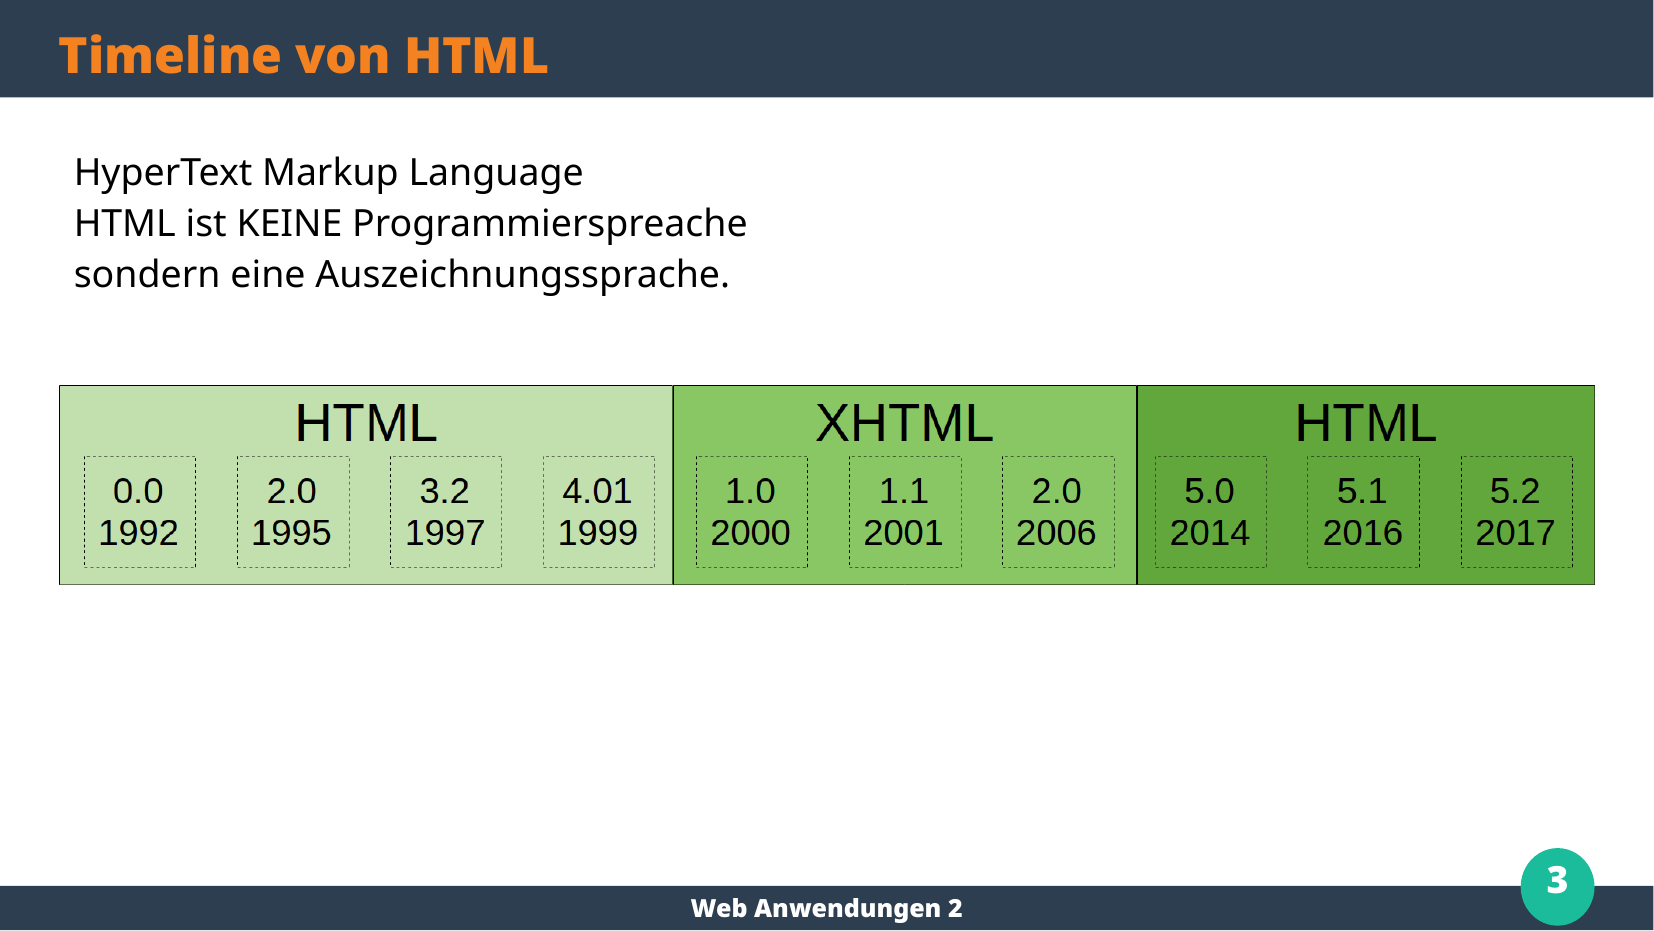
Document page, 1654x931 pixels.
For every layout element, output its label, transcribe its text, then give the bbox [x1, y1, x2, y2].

picture [59, 385, 1595, 585]
text_box HyperText Markup Language HTML ist KEINE Programmierspreache sondern eine Auszeichnungssprache. [59, 138, 800, 284]
title Timeline von HTML [59, 8, 1595, 89]
